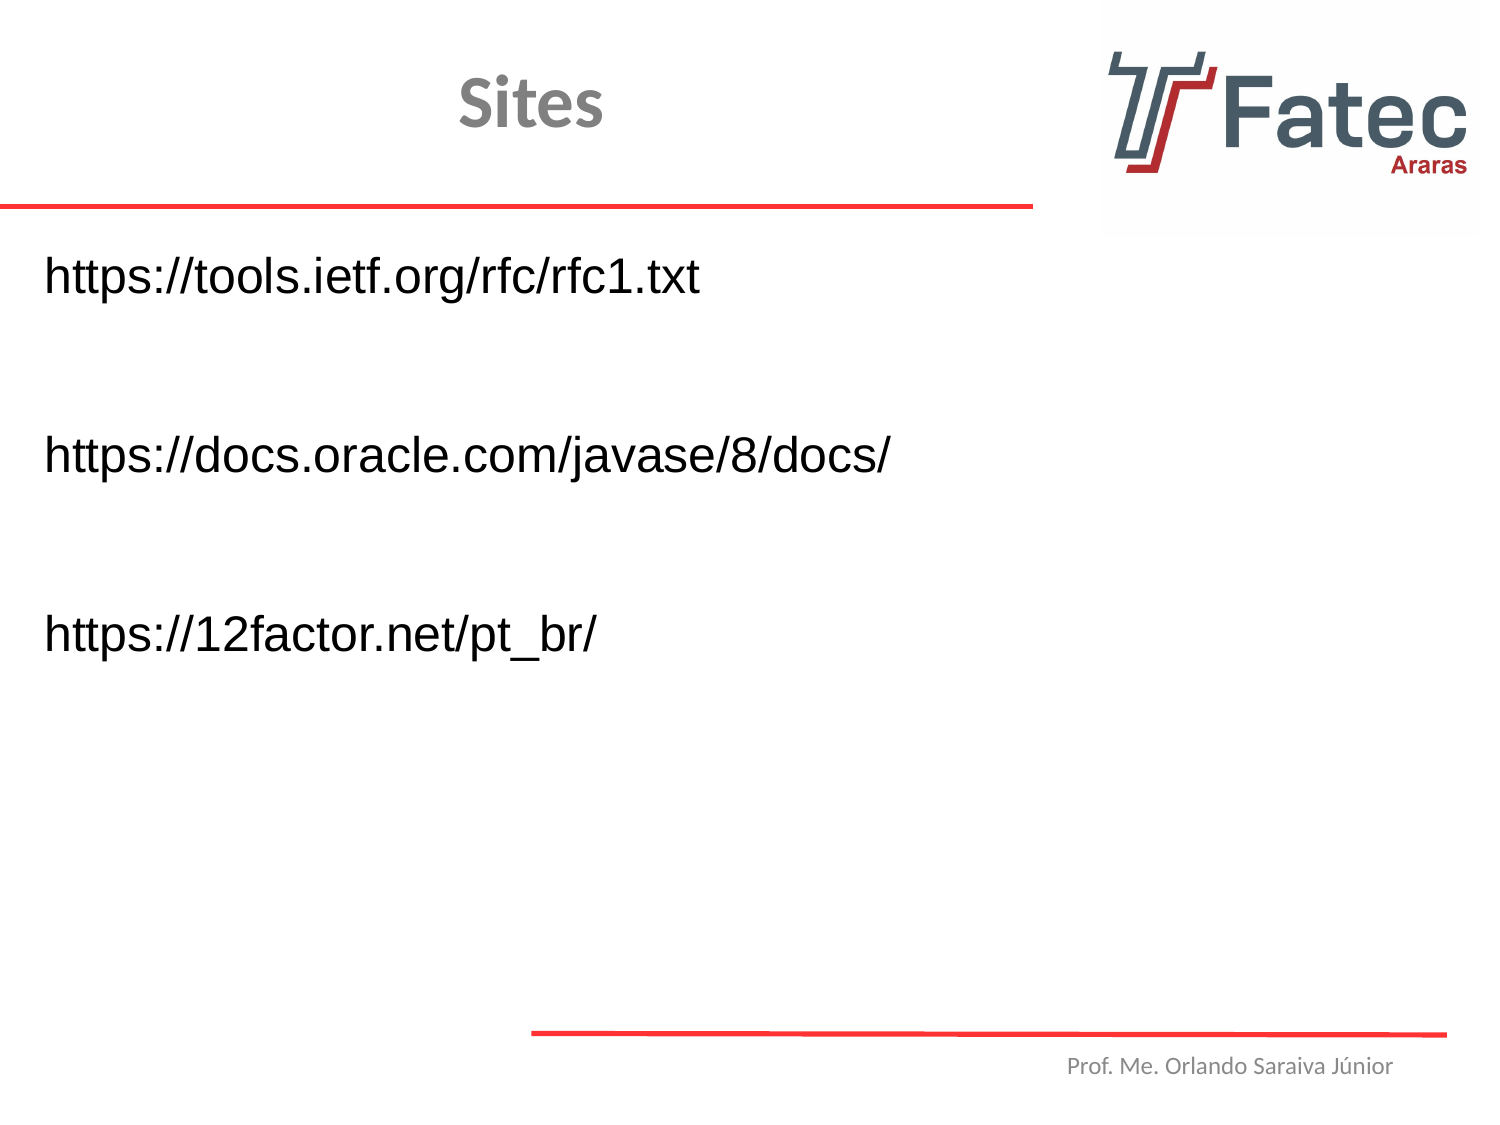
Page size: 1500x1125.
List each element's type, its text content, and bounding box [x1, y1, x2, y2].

title Sites [0, 45, 1063, 233]
picture [1100, 0, 1479, 237]
list https://tools.ietf.org/rfc/rfc1.txt https://docs.oracle.com/javase/8/docs/ https://12factor.net/pt_br/ [29, 236, 1447, 1004]
